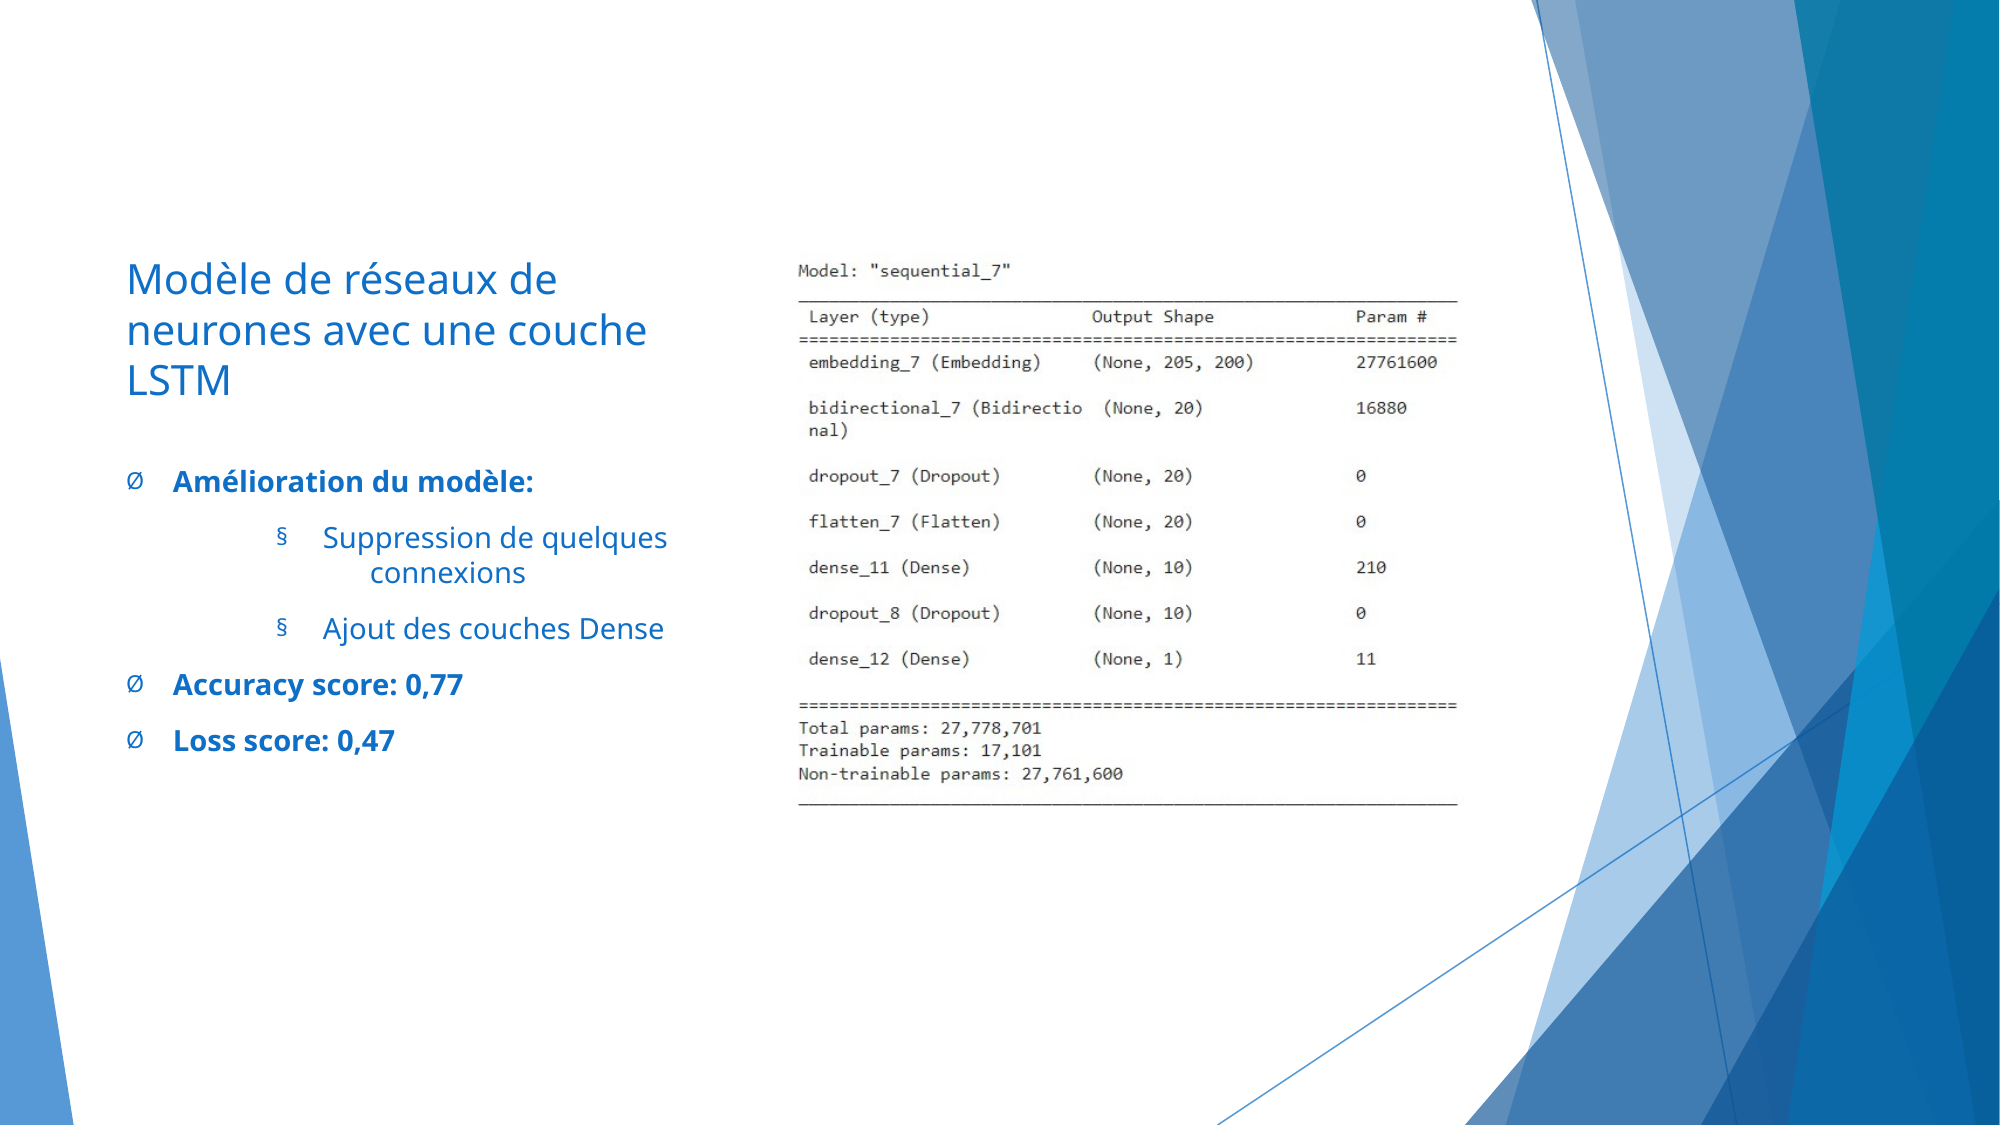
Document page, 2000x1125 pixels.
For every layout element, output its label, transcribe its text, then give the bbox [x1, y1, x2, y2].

title Modèle de réseaux de neurones avec une couche LSTM [111, 245, 744, 455]
list Amélioration du modèle: Suppression de quelques connexions Ajout des couches Dense Accuracy score: 0,77 Loss score: 0,47 [111, 455, 744, 880]
picture [780, 253, 1521, 823]
